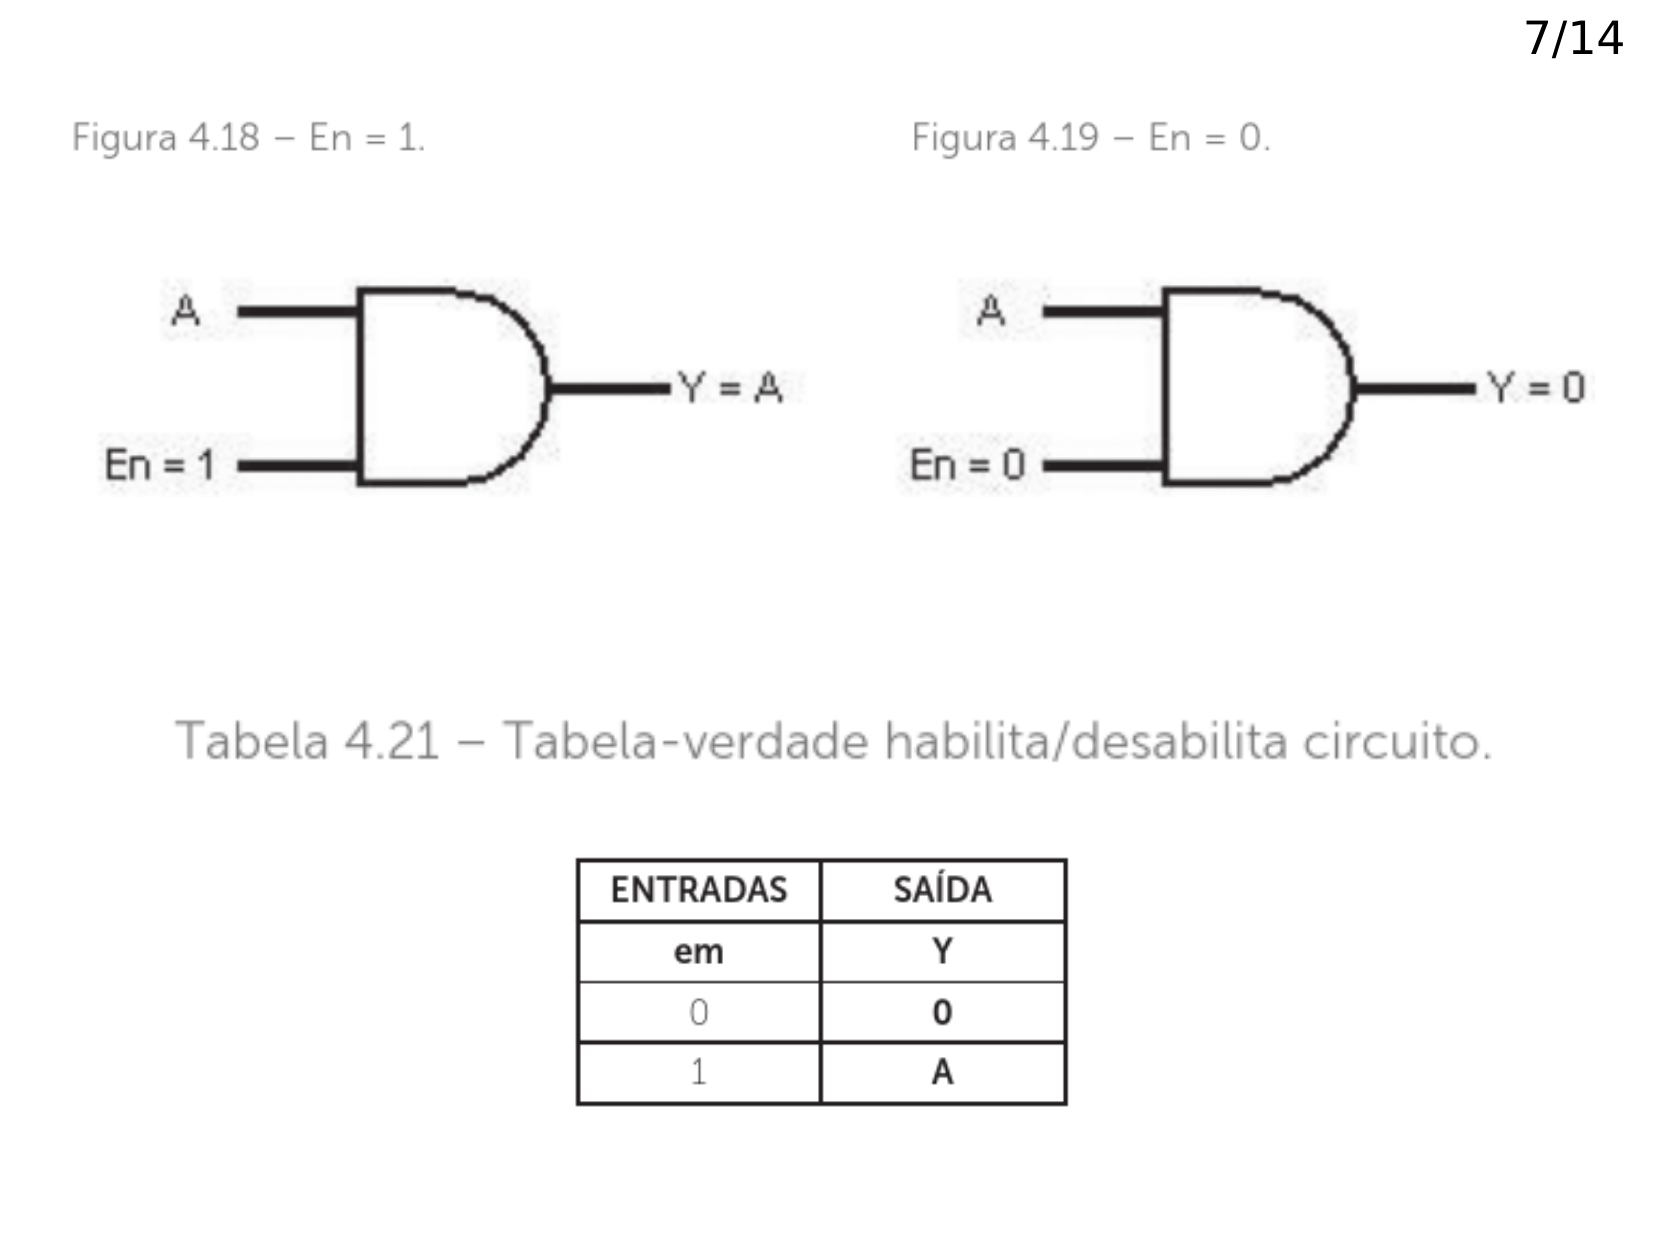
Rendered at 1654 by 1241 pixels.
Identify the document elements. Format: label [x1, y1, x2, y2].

picture [570, 850, 1075, 1111]
picture [165, 704, 1512, 780]
picture [68, 112, 1595, 497]
